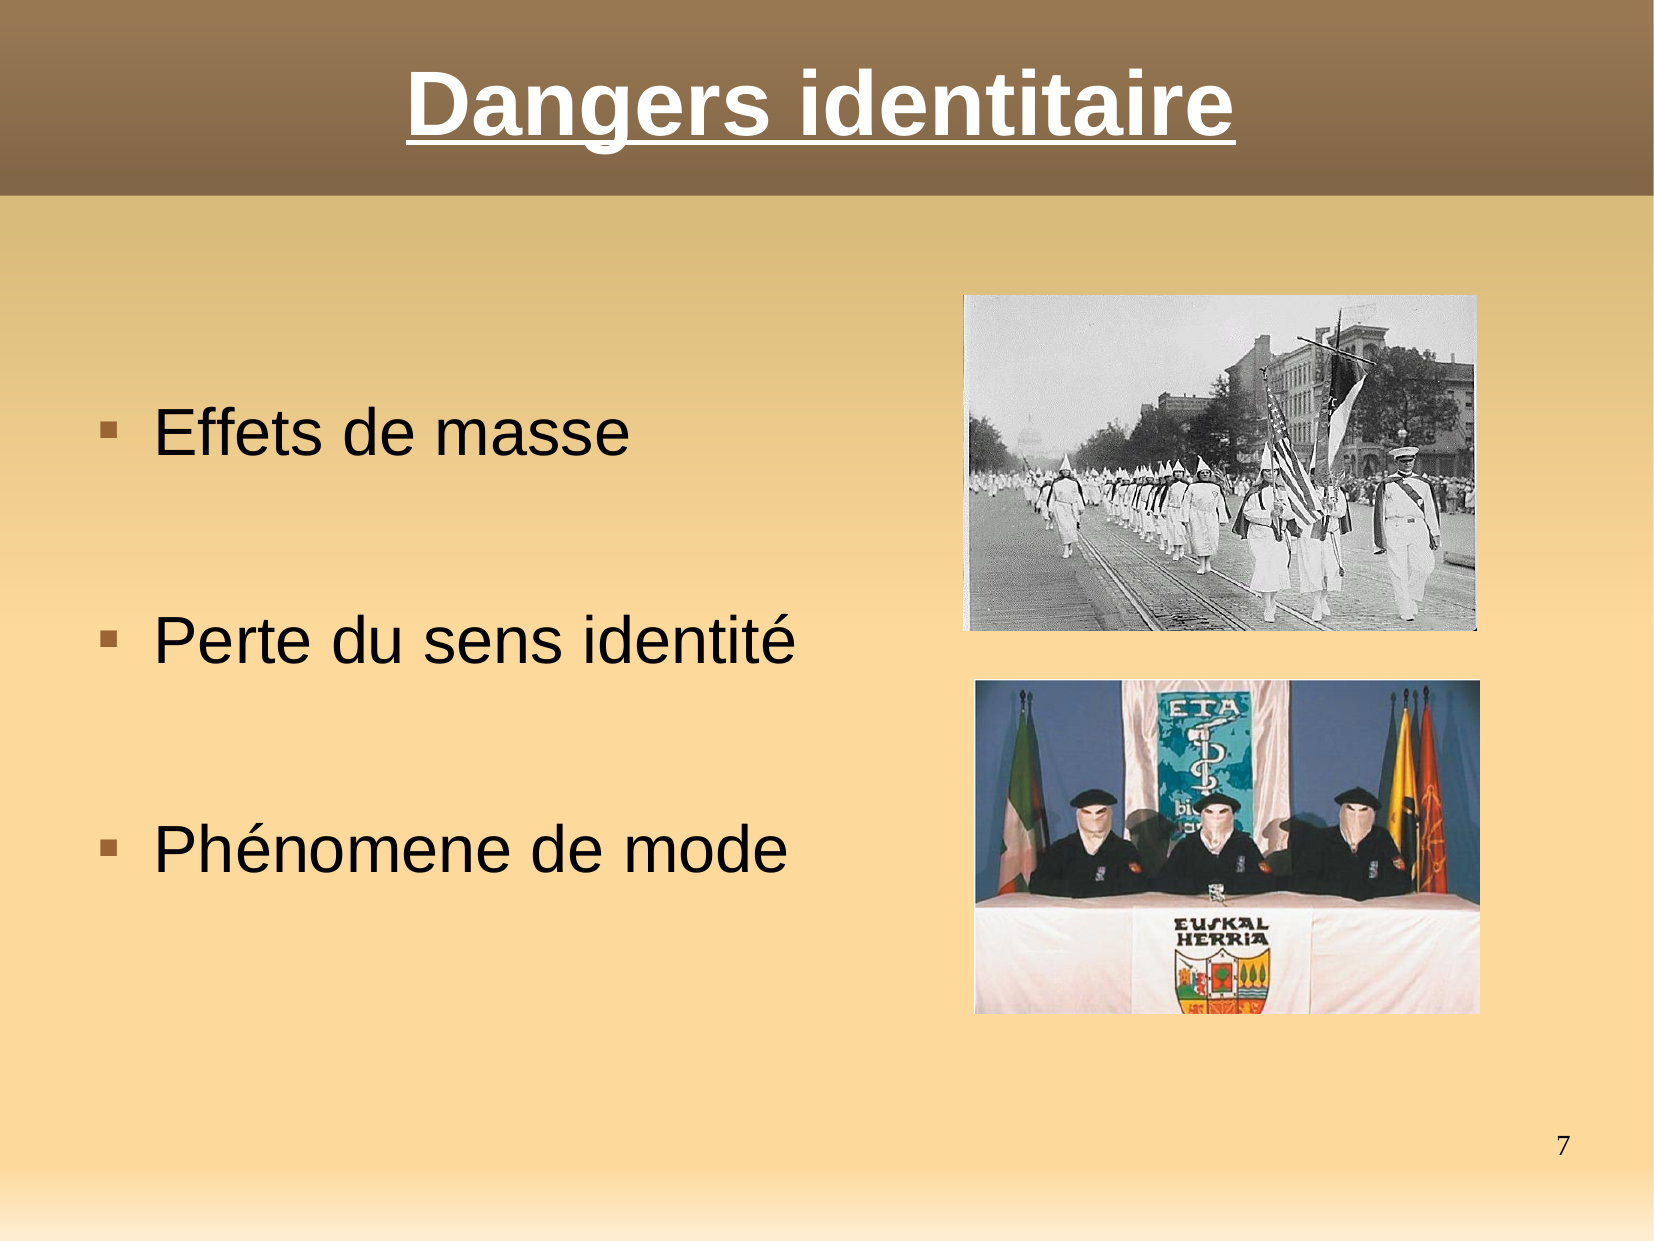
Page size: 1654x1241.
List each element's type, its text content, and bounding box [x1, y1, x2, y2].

title Dangers identitaire [76, 7, 1565, 200]
list Effets de masse Perte du sens identité Phénomene de mode [82, 290, 809, 1094]
picture [0, 0, 1654, 1241]
